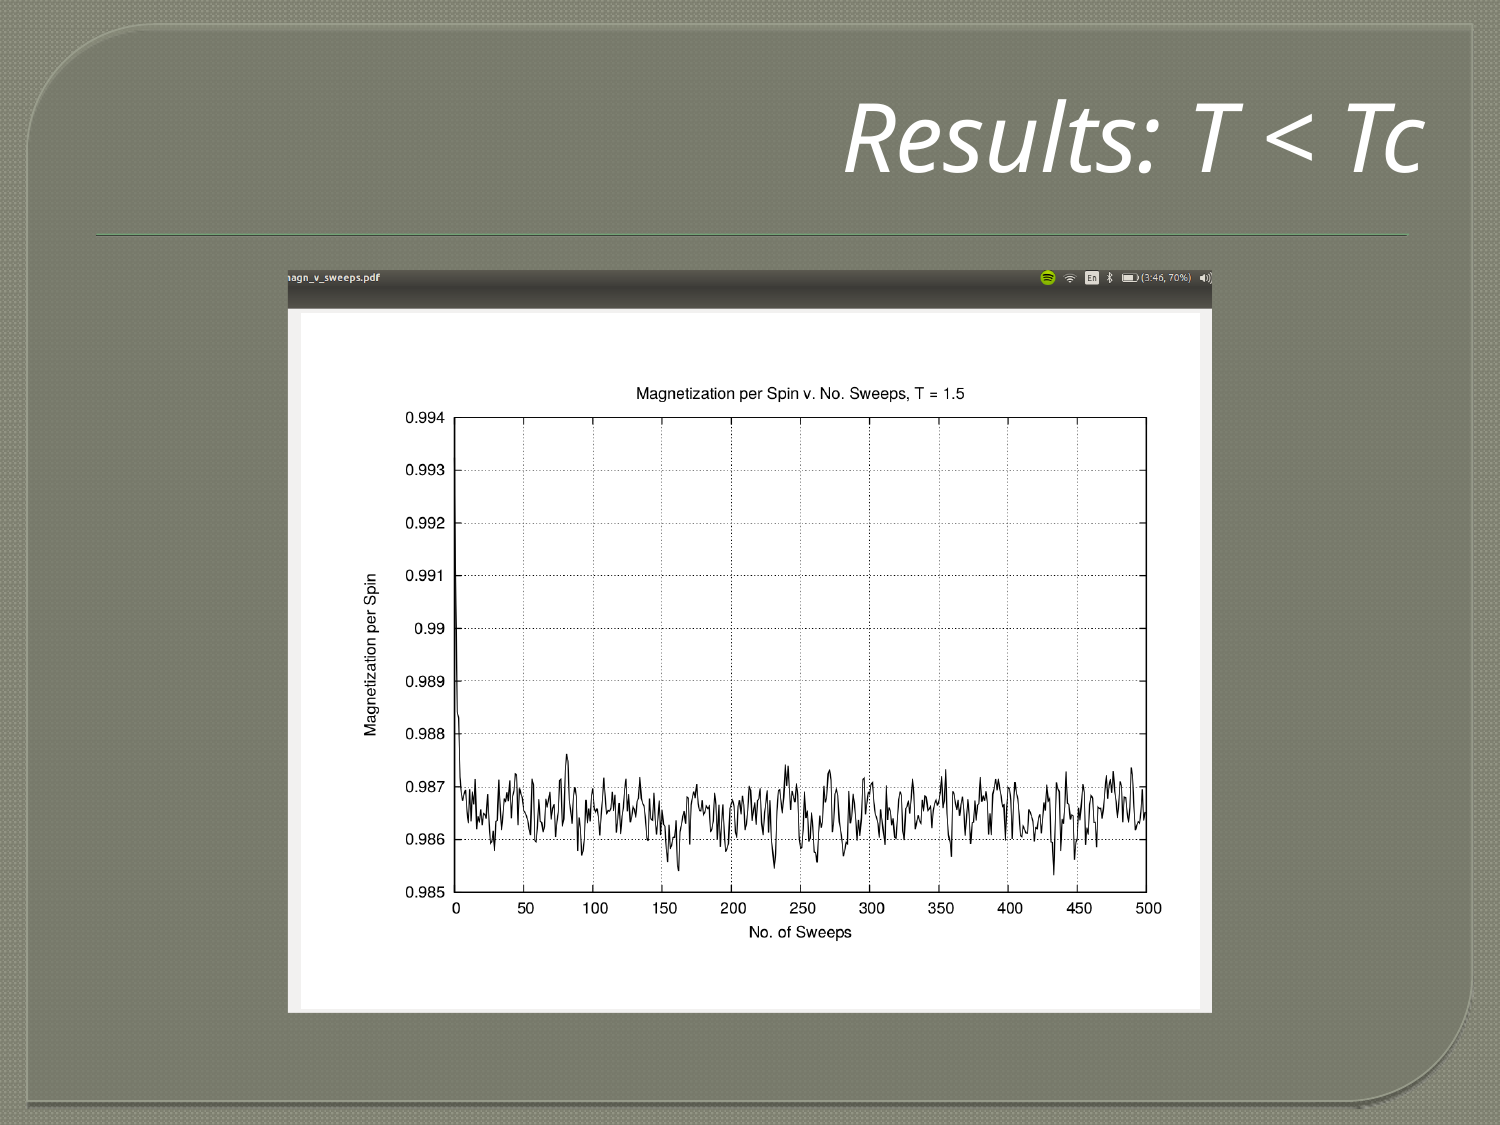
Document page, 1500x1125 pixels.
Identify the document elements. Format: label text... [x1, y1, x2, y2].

picture [0, 0, 1500, 1125]
title Results: T < Tc [75, 41, 1425, 230]
